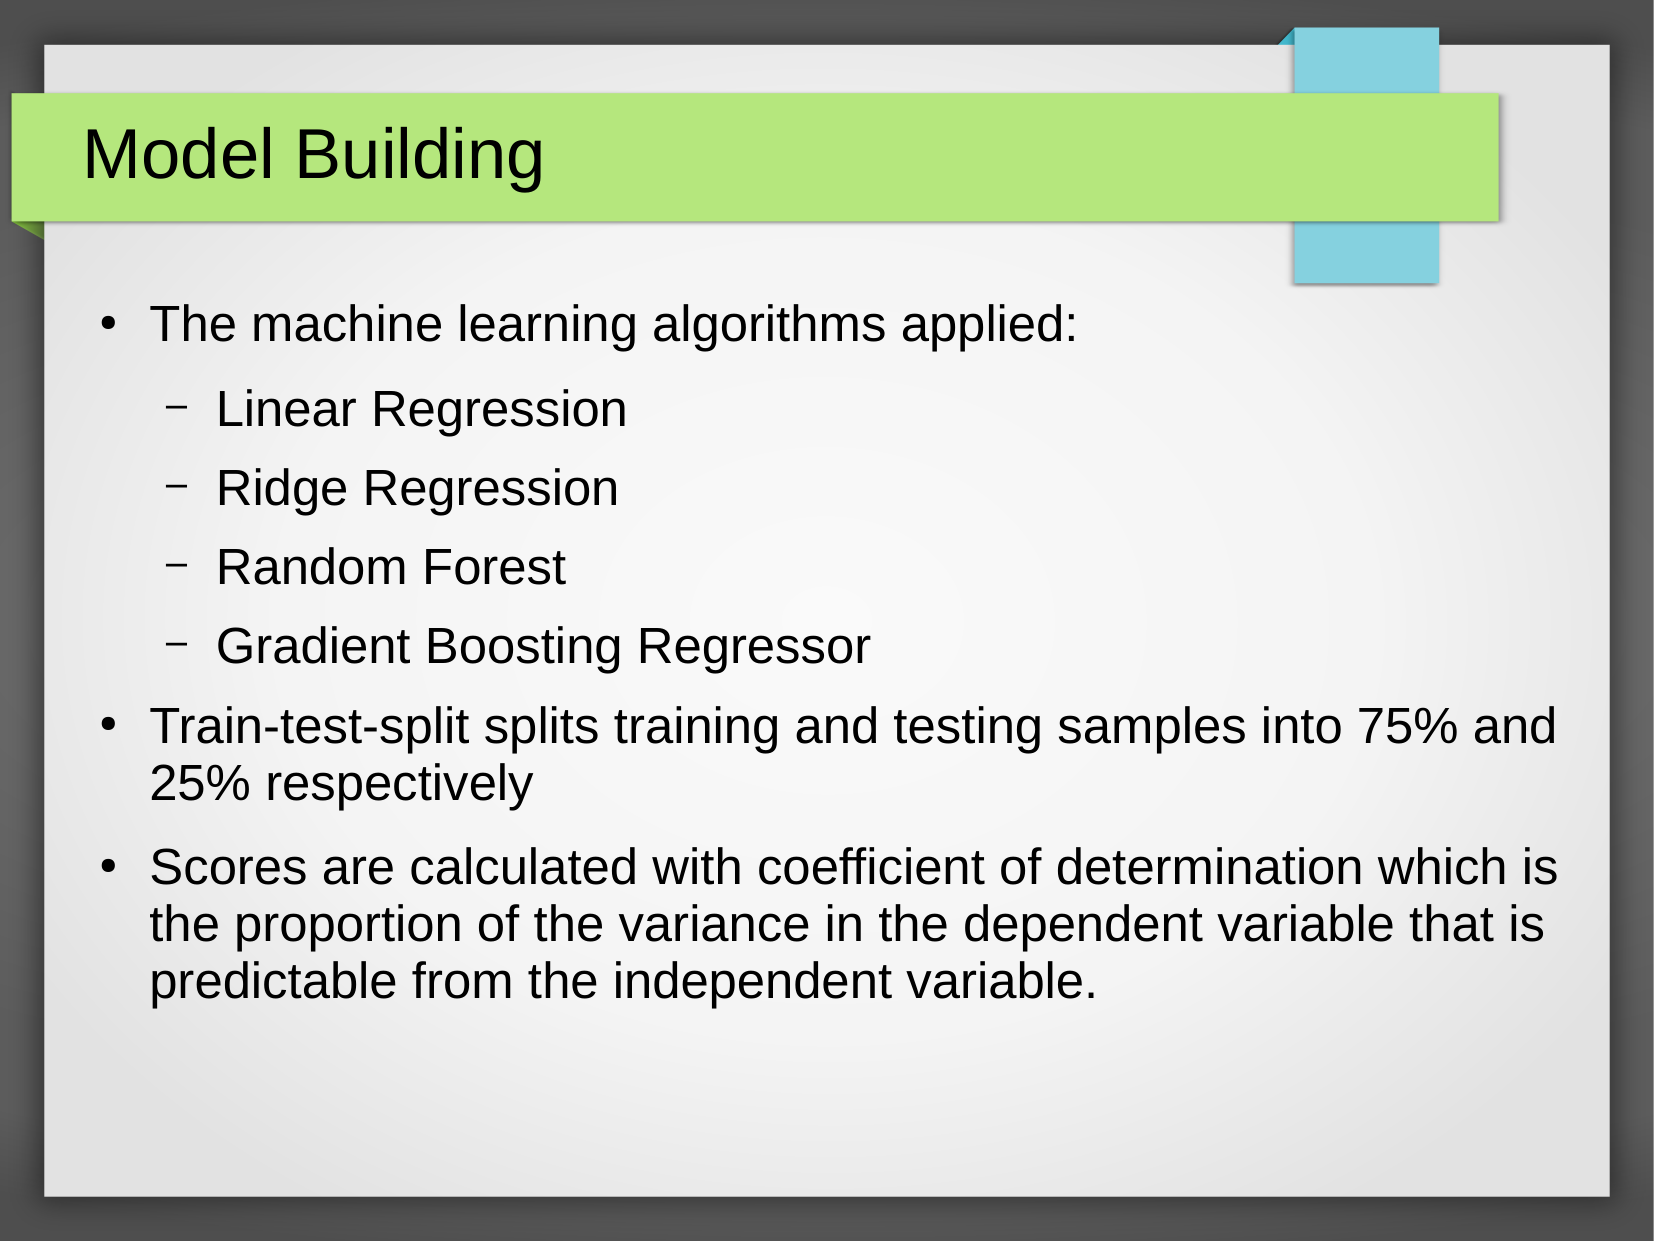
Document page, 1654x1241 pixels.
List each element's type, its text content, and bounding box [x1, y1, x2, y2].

picture [0, 0, 1654, 1241]
title Model Building [82, 94, 1264, 213]
list The machine learning algorithms applied: Linear Regression Ridge Regression Random Forest Gradient Boosting Regressor Train-test-split splits training and testing samples into 75% and 25% respectively Scores are calculated with coefficient of determination which is the proportion of the variance in the dependent variable that is predictable from the independent variable. [82, 295, 1571, 1015]
